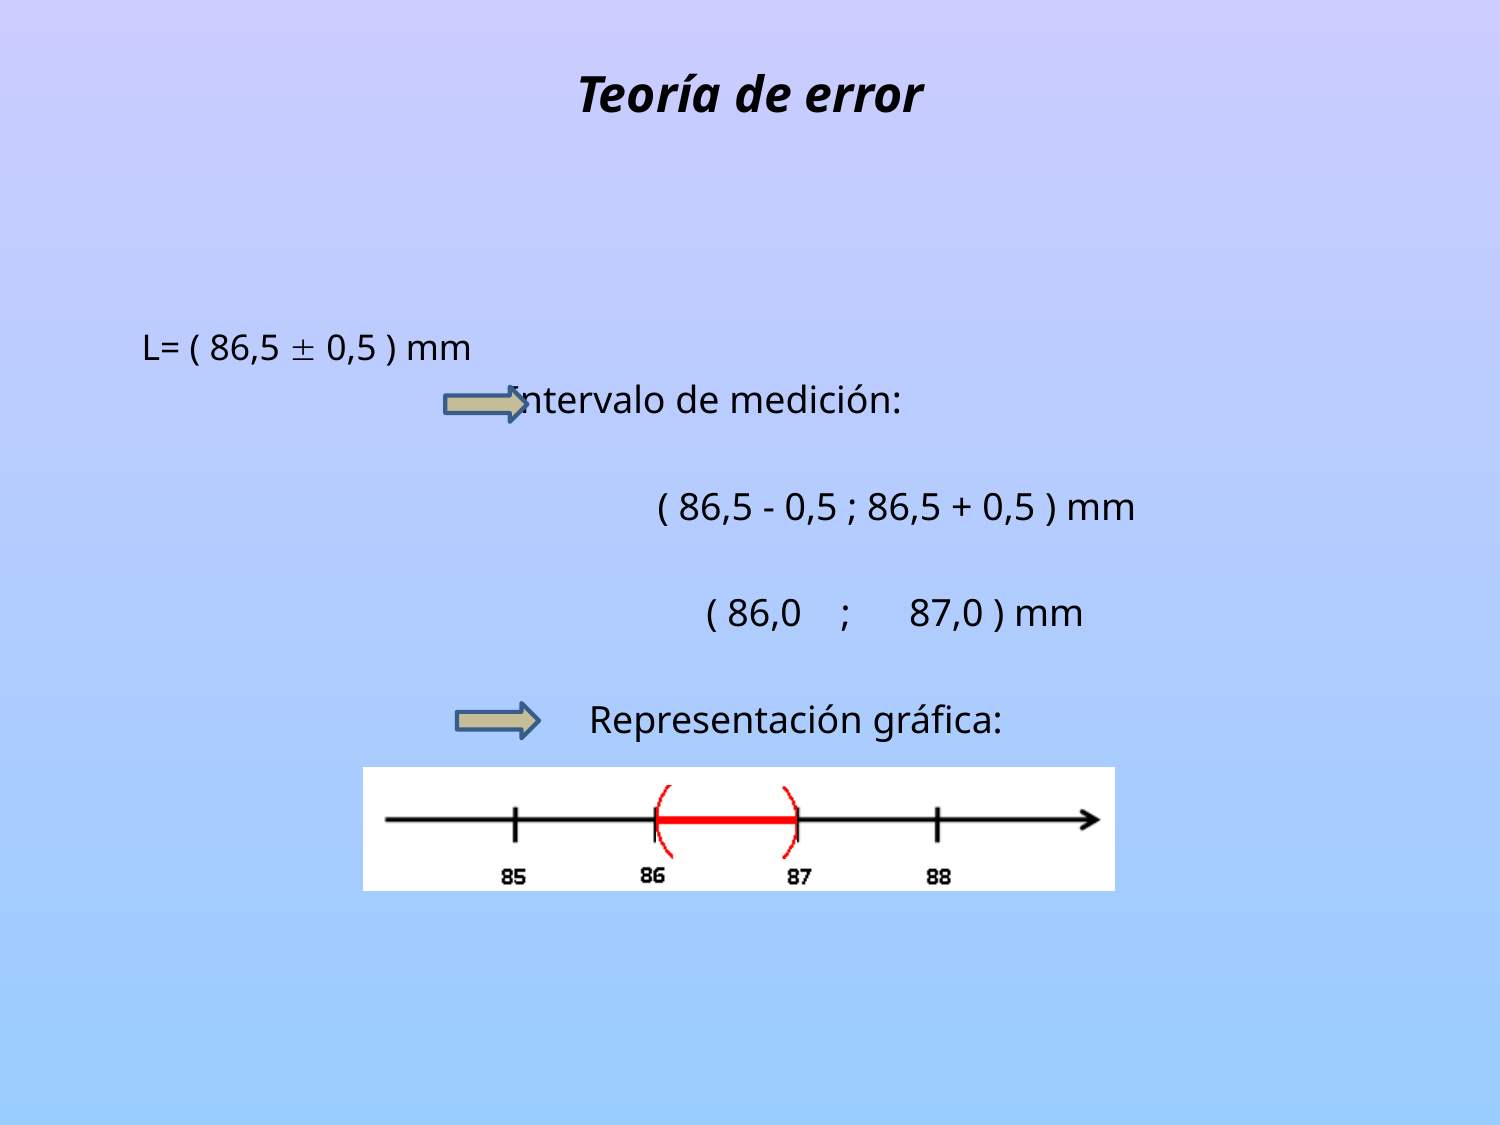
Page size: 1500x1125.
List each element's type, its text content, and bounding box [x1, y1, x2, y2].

list L= ( 86,5  0,5 ) mm Intervalo de medición: ( 86,5 - 0,5 ; 86,5 + 0,5 ) mm ( 86,0 ; 87,0 ) mm Representación gráfica: [70, 269, 1421, 1012]
text_box [456, 703, 540, 739]
text_box [445, 386, 528, 422]
picture [363, 767, 1115, 891]
title Teoría de error [75, 45, 1426, 141]
